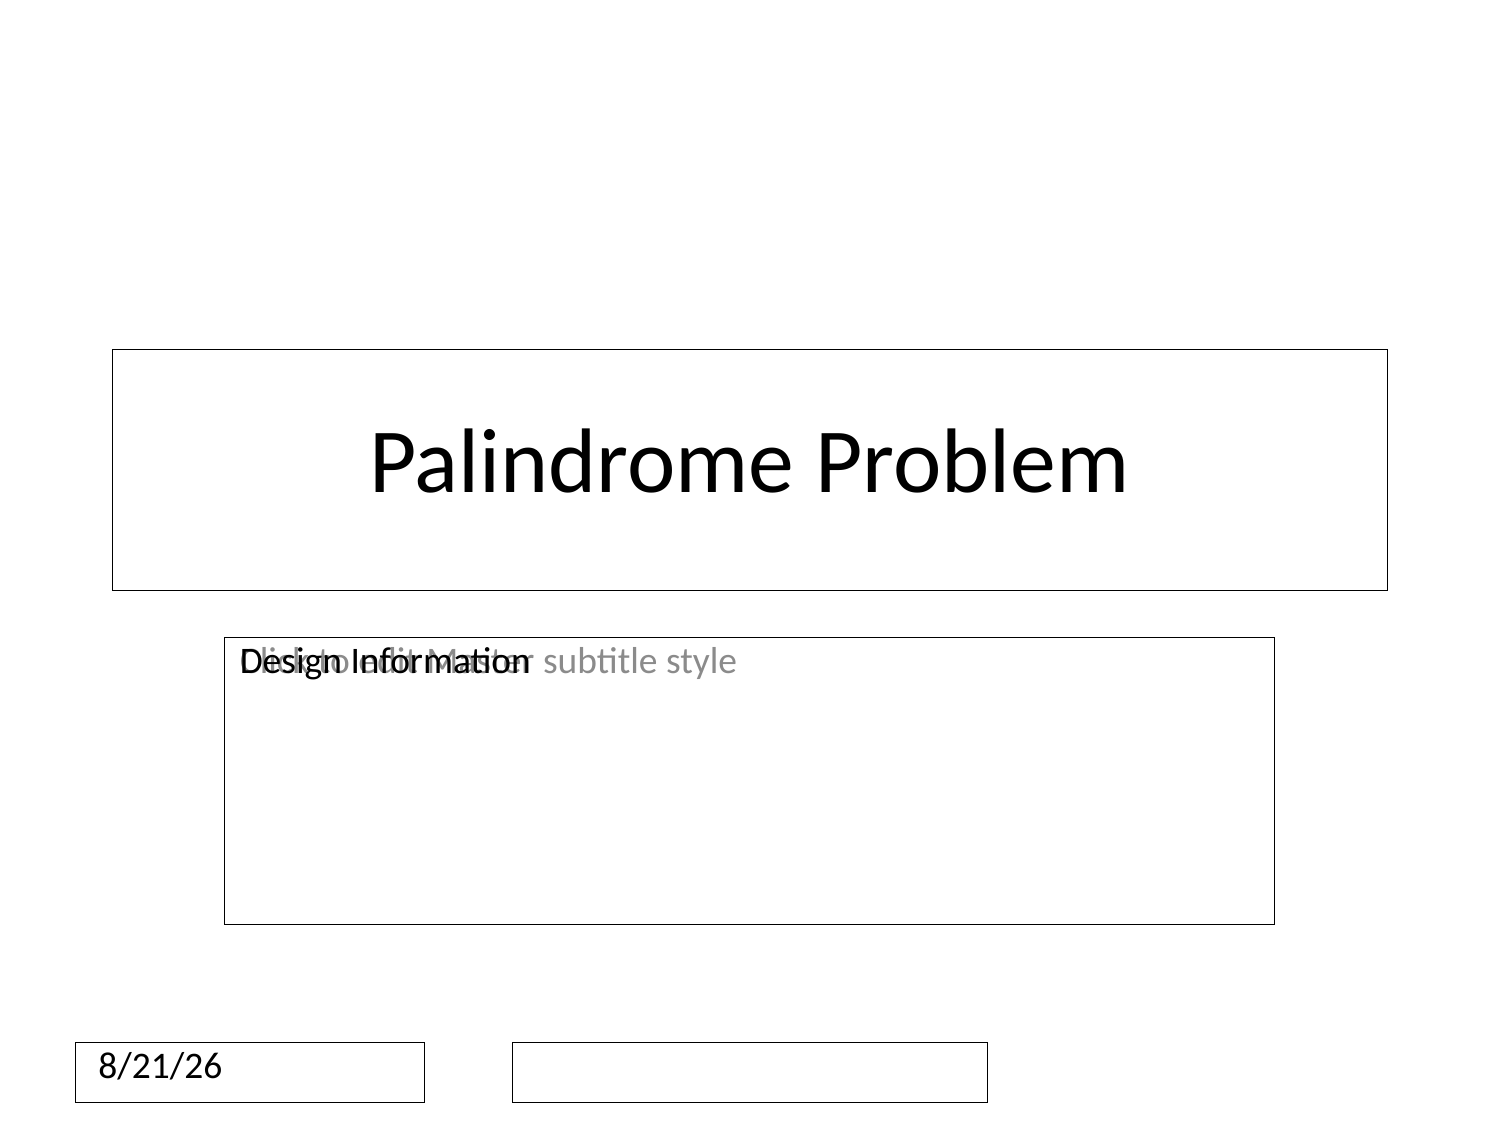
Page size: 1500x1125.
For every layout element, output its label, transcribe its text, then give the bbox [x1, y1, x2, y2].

text_box Design Information [224, 637, 1275, 925]
title Palindrome Problem [112, 349, 1388, 591]
